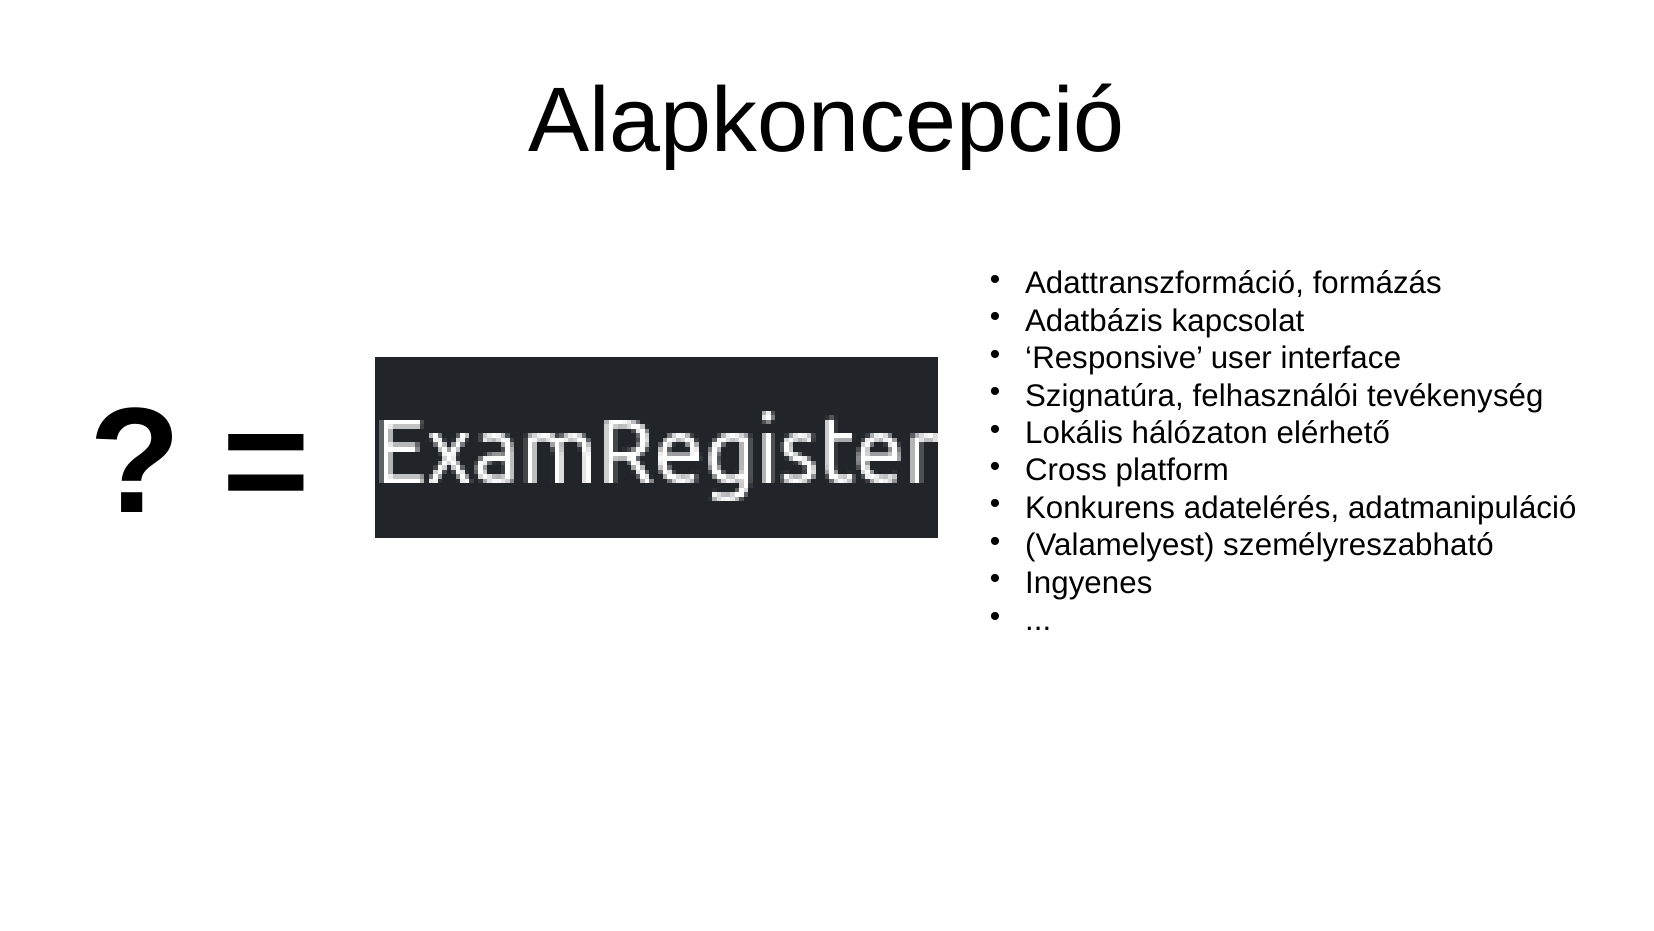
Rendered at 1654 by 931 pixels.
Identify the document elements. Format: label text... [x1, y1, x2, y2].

text_box Adattranszformáció, formázás Adatbázis kapcsolat ‘Responsive’ user interface Szignatúra, felhasználói tevékenység Lokális hálózaton elérhető Cross platform Konkurens adatelérés, adatmanipuláció (Valamelyest) személyreszabható Ingyenes ... [975, 255, 1654, 659]
picture [375, 357, 938, 538]
text_box ? = [74, 355, 413, 538]
title Alapkoncepció [82, 37, 1571, 193]
